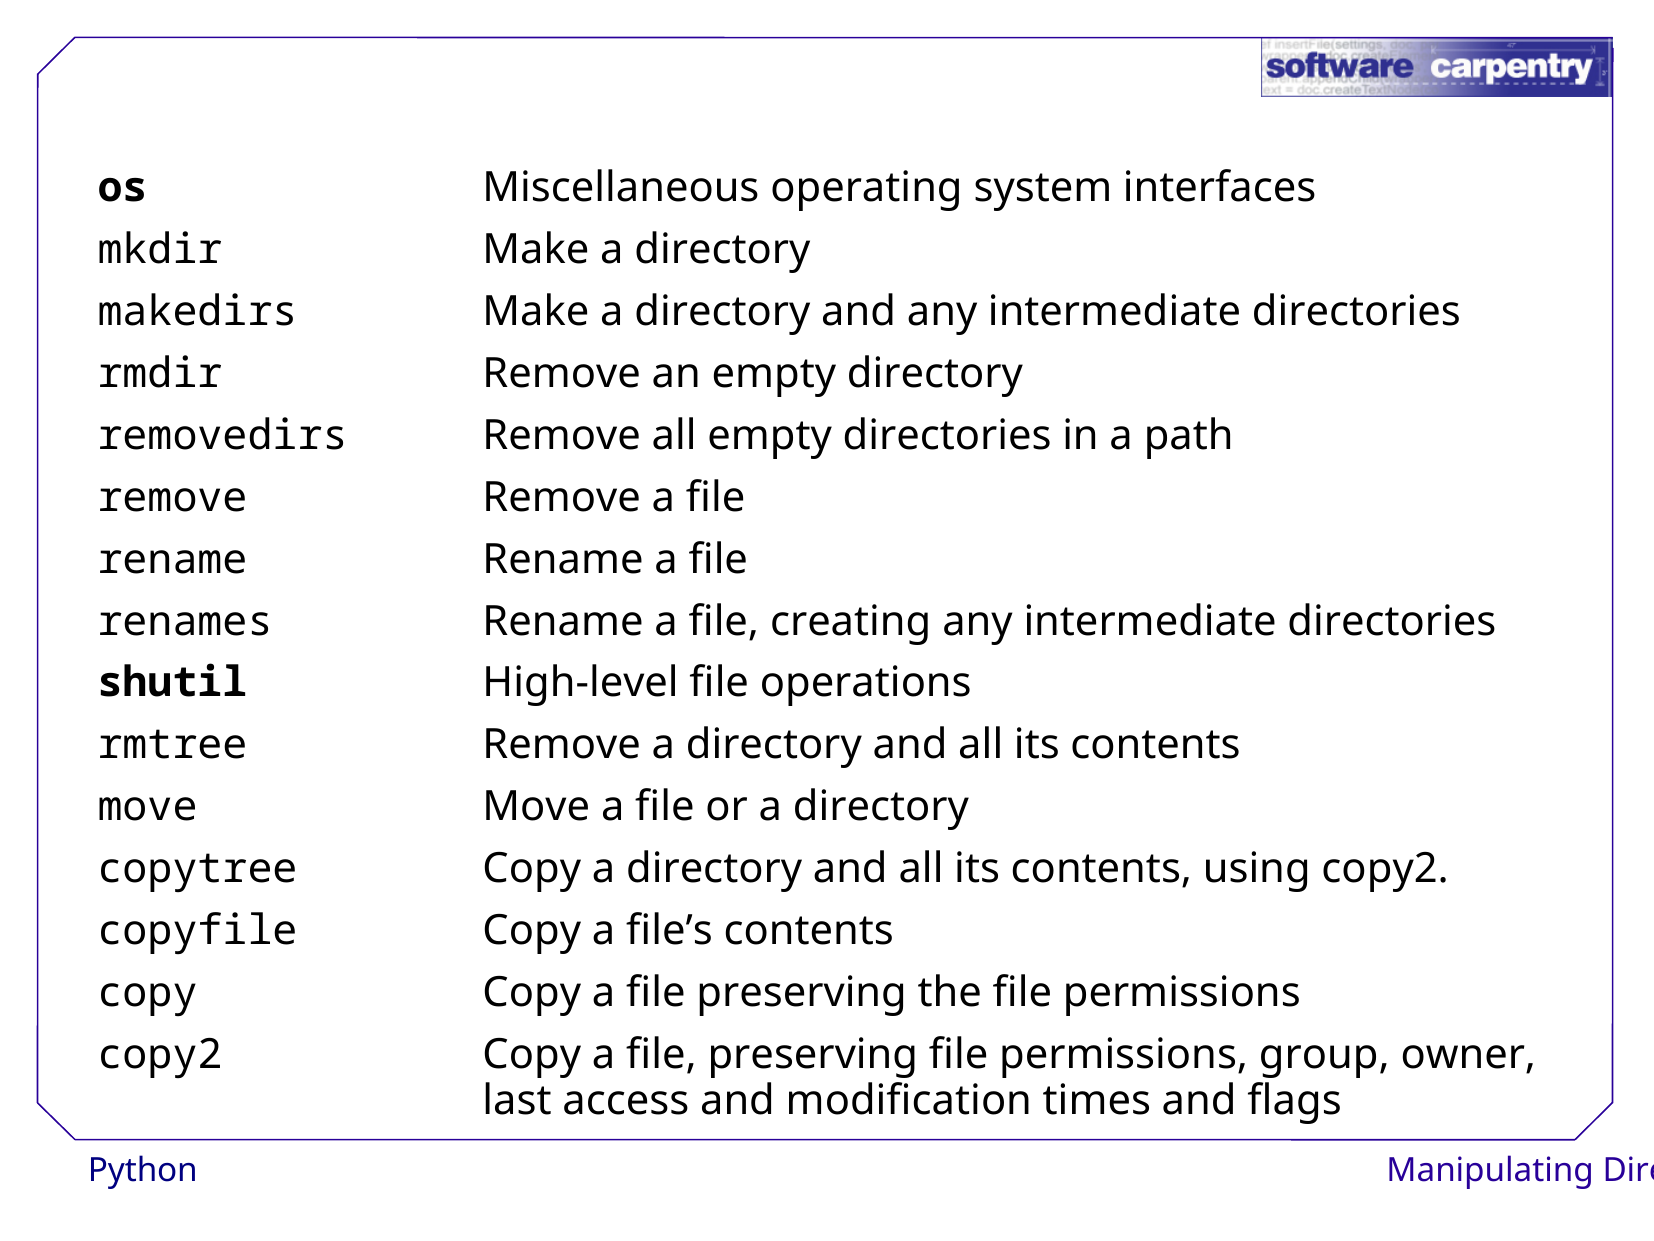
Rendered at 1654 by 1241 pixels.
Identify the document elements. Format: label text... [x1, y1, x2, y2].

table_cell High-level file operations [468, 652, 1571, 714]
table_cell rename [83, 528, 468, 590]
table_cell remove [83, 466, 468, 528]
table_cell rmtree [83, 714, 468, 776]
table_cell Rename a file [468, 528, 1571, 590]
table_cell renames [83, 590, 468, 652]
table_cell copy [83, 962, 468, 1023]
table_cell copyfile [83, 900, 468, 962]
table_cell Move a file or a directory [468, 776, 1571, 838]
table_cell removedirs [83, 405, 468, 466]
table_cell Copy a file, preserving file permissions, group, owner, last access and modification times and flags [468, 1023, 1571, 1132]
table_cell makedirs [83, 281, 468, 343]
table_cell Rename a file, creating any intermediate directories [468, 590, 1571, 652]
table_cell Copy a file preserving the file permissions [468, 962, 1571, 1023]
table_cell mkdir [83, 219, 468, 281]
table_header Miscellaneous operating system interfaces [468, 157, 1571, 219]
table_header os [83, 157, 468, 219]
table_cell Remove all empty directories in a path [468, 405, 1571, 466]
table_cell Make a directory [468, 219, 1571, 281]
table_cell Remove a directory and all its contents [468, 714, 1571, 776]
picture [1261, 39, 1613, 97]
table_cell rmdir [83, 343, 468, 405]
table_cell move [83, 776, 468, 838]
table_cell Copy a file’s contents [468, 900, 1571, 962]
table_cell copytree [83, 838, 468, 900]
table_cell Remove an empty directory [468, 343, 1571, 405]
table_cell Remove a file [468, 466, 1571, 528]
table_cell shutil [83, 652, 468, 714]
table_cell Make a directory and any intermediate directories [468, 281, 1571, 343]
table_cell Copy a directory and all its contents, using copy2. [468, 838, 1571, 900]
table_cell copy2 [83, 1023, 468, 1132]
